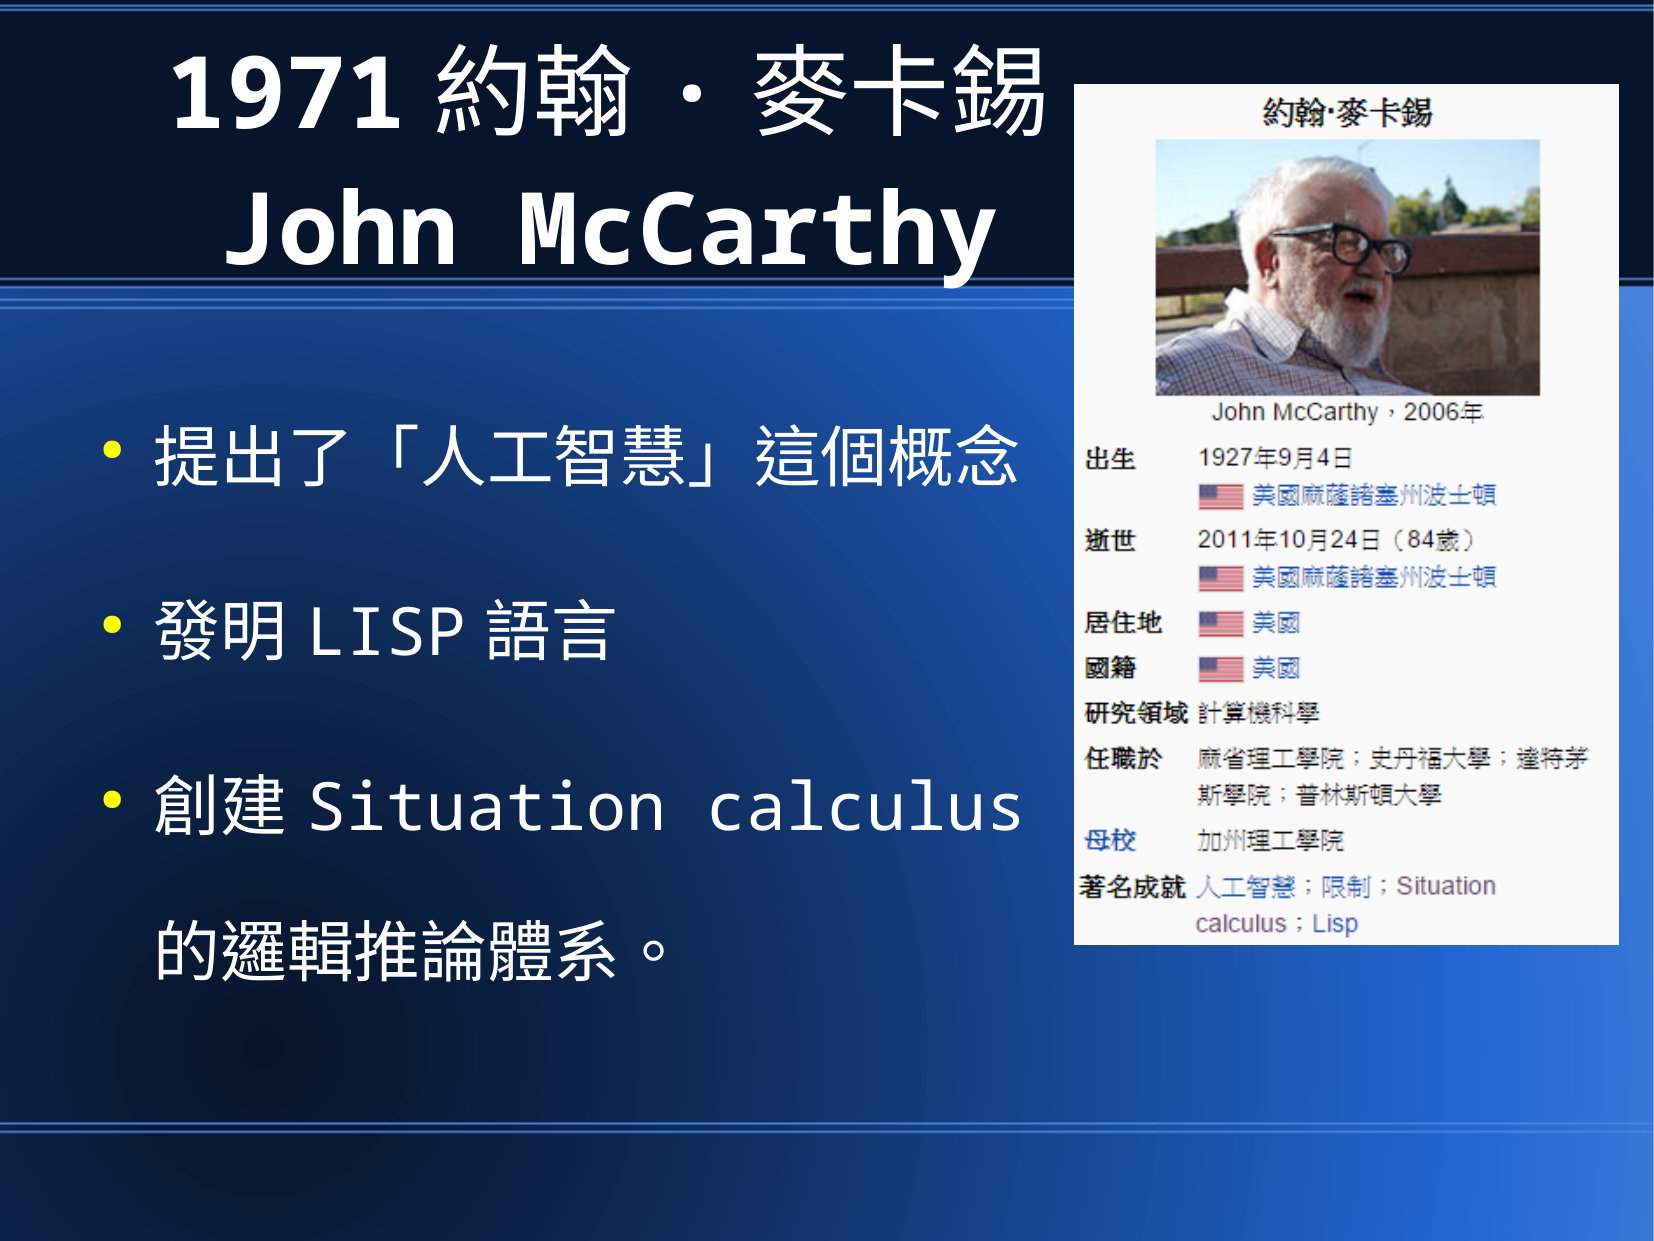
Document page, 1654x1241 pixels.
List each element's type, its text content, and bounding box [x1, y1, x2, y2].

list 提出了「人工智慧」這個概念 發明LISP語言 創建Situation calculus的邏輯推論體系。 [82, 355, 1028, 1170]
picture [0, 0, 1654, 1241]
title 1971約翰·麥卡錫 John McCarthy [82, 32, 1134, 273]
